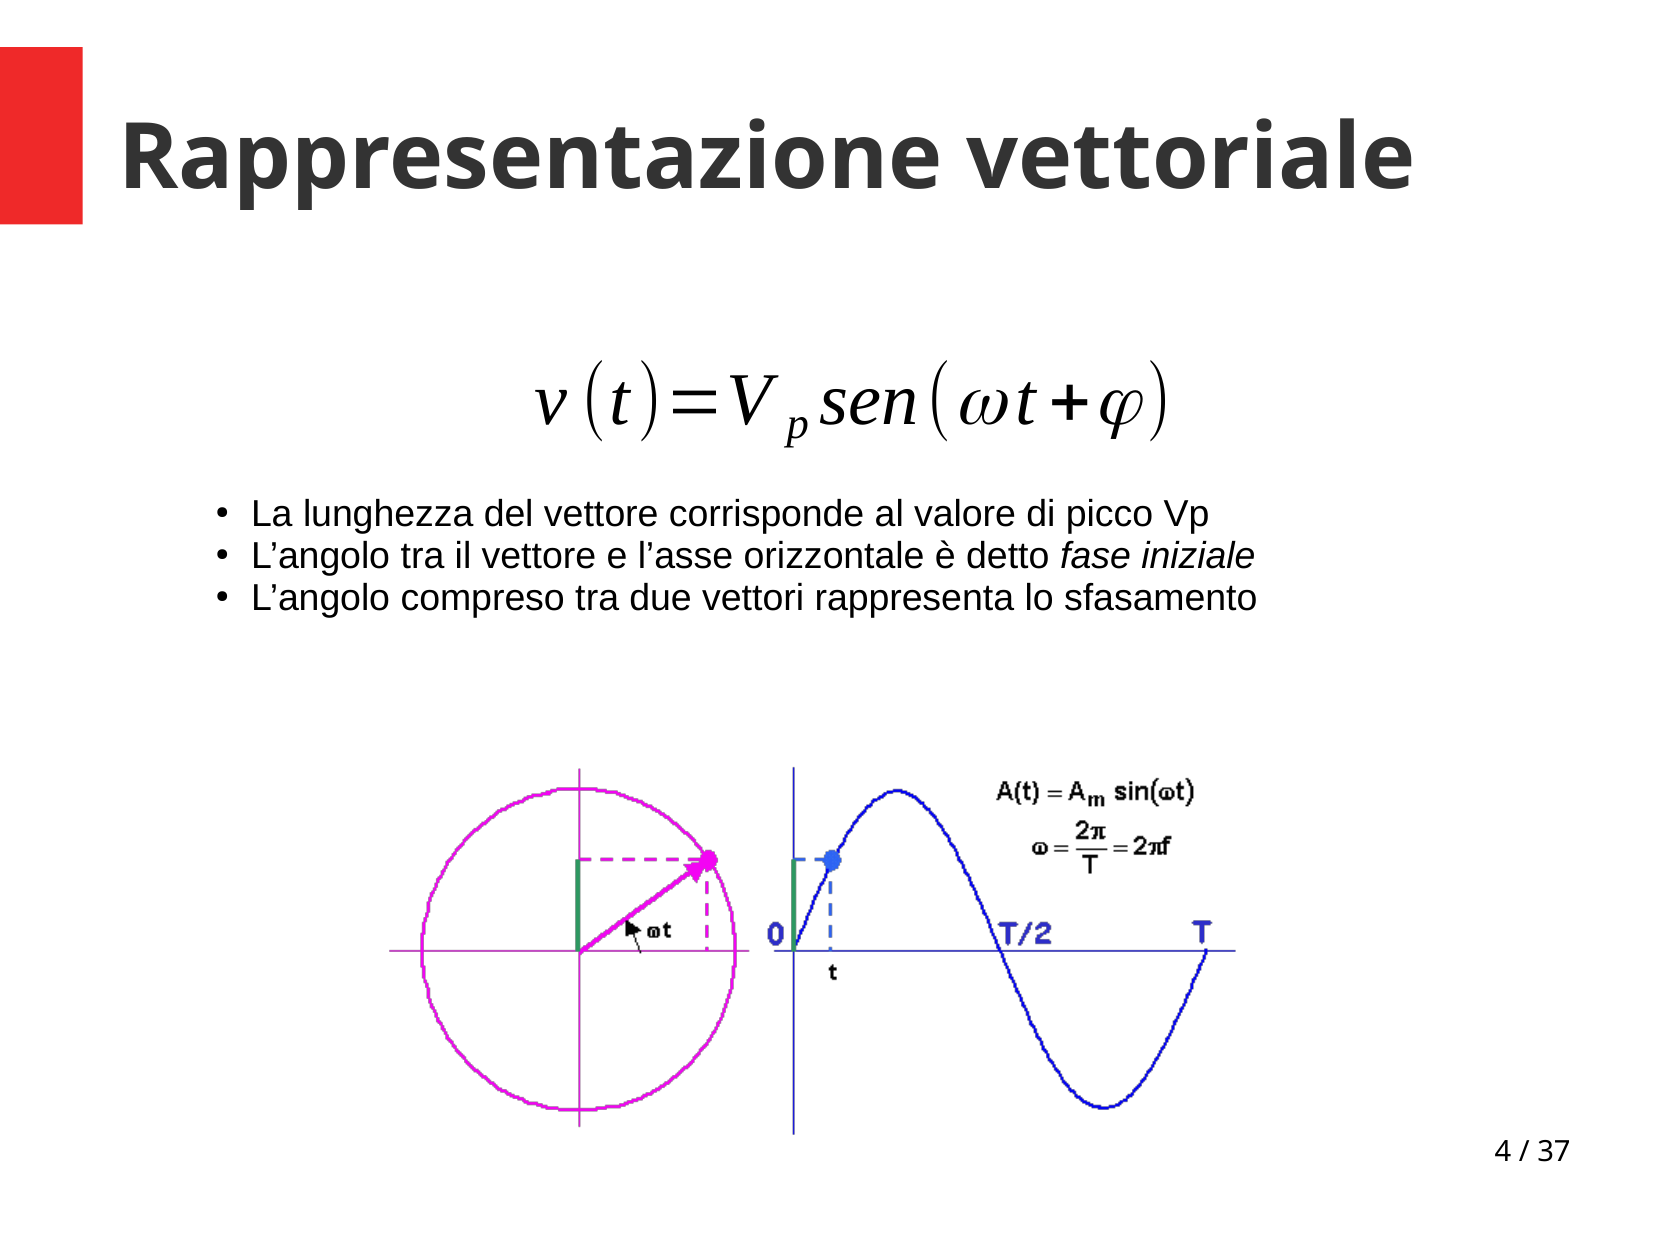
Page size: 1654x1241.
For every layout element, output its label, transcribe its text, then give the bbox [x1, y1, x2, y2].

text_box La lunghezza del vettore corrisponde al valore di picco Vp L’angolo tra il vettore e l’asse orizzontale è detto fase iniziale L’angolo compreso tra due vettori rappresenta lo sfasamento [200, 485, 1501, 626]
picture [388, 744, 1264, 1160]
title Rappresentazione vettoriale [118, 45, 1571, 260]
chart [515, 354, 1190, 451]
